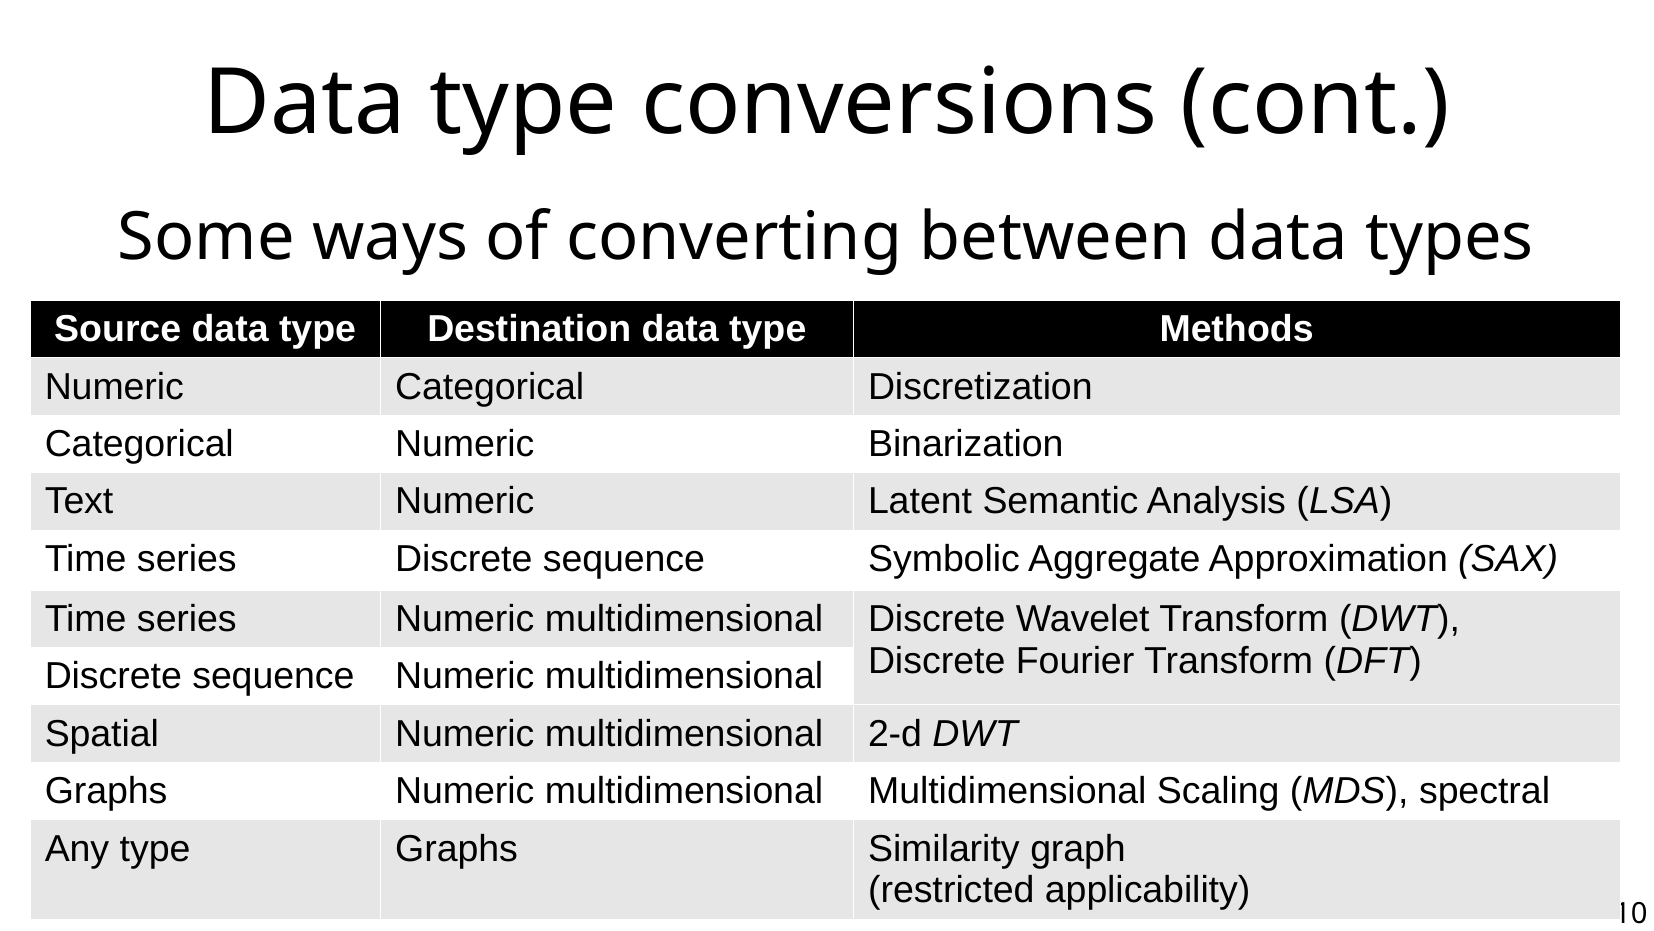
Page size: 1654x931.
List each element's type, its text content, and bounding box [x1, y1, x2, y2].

table_cell Multidimensional Scaling (MDS), spectral [854, 763, 1620, 819]
table_cell Latent Semantic Analysis (LSA) [854, 473, 1620, 530]
table_cell Numeric multidimensional [381, 591, 853, 647]
table_cell Symbolic Aggregate Approximation (SAX) [854, 531, 1620, 590]
table_cell Time series [31, 591, 380, 647]
table_cell Time series [31, 531, 380, 590]
table_cell Discrete sequence [381, 531, 853, 590]
table_cell Categorical [31, 416, 380, 472]
table_cell Discrete Wavelet Transform (DWT), Discrete Fourier Transform (DFT) [854, 591, 1620, 704]
table_cell Discrete sequence [31, 648, 380, 704]
table_cell Categorical [381, 358, 853, 415]
table_cell Numeric multidimensional [381, 763, 853, 819]
table_cell Text [31, 473, 380, 530]
table_cell Graphs [31, 763, 380, 819]
table_header Source data type [31, 301, 380, 357]
table_cell Numeric [31, 358, 380, 415]
table_cell Numeric [381, 473, 853, 530]
table_cell Similarity graph (restricted applicability) [854, 820, 1620, 919]
table_cell Any type [31, 820, 380, 919]
table_cell Numeric [381, 416, 853, 472]
table_cell Discretization [854, 358, 1620, 415]
title Data type conversions (cont.) [82, 1, 1571, 188]
table_header Destination data type [381, 301, 853, 357]
list Some ways of converting between data types [82, 188, 1571, 283]
table_cell 2-d DWT [854, 705, 1620, 762]
table_cell Graphs [381, 820, 853, 919]
table_cell Spatial [31, 705, 380, 762]
table_cell Numeric multidimensional [381, 705, 853, 762]
table_cell Numeric multidimensional [381, 648, 853, 704]
table_cell Binarization [854, 416, 1620, 472]
table_header Methods [854, 301, 1620, 357]
